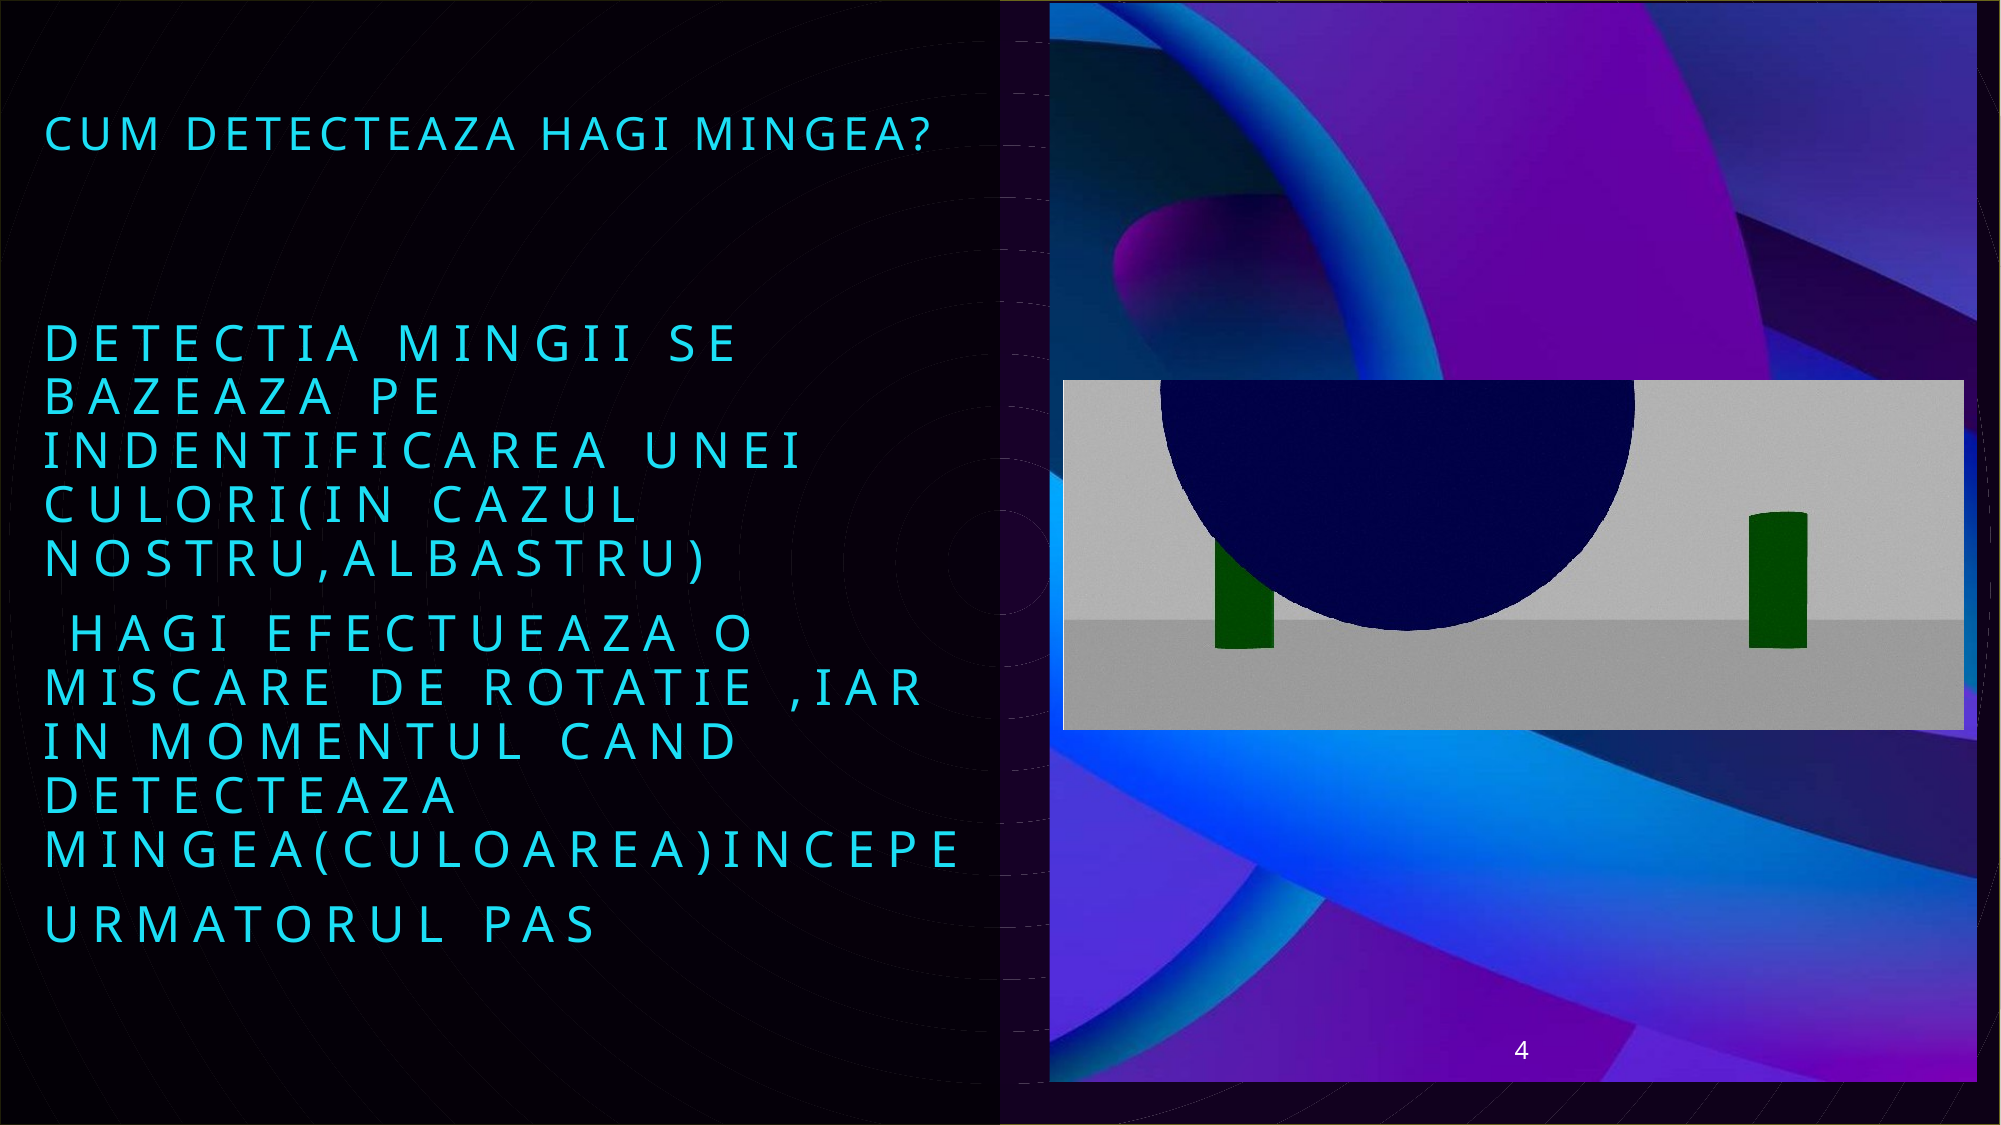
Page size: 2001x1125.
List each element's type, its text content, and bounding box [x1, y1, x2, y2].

subtitle Detectia mingii se bazeaza pe indentificarea unei culori(In cazul nostru,albastru) hagi efectueaza o miscare de rotatie ,iar in momentul cand detecteaza mingea(culoarea)incepe Urmatorul pas [28, 310, 1028, 1005]
title Cum detecteaza Hagi mingea? [28, 27, 1049, 168]
text_box 4 [1499, 1021, 1950, 1082]
picture [1049, 3, 1977, 1082]
